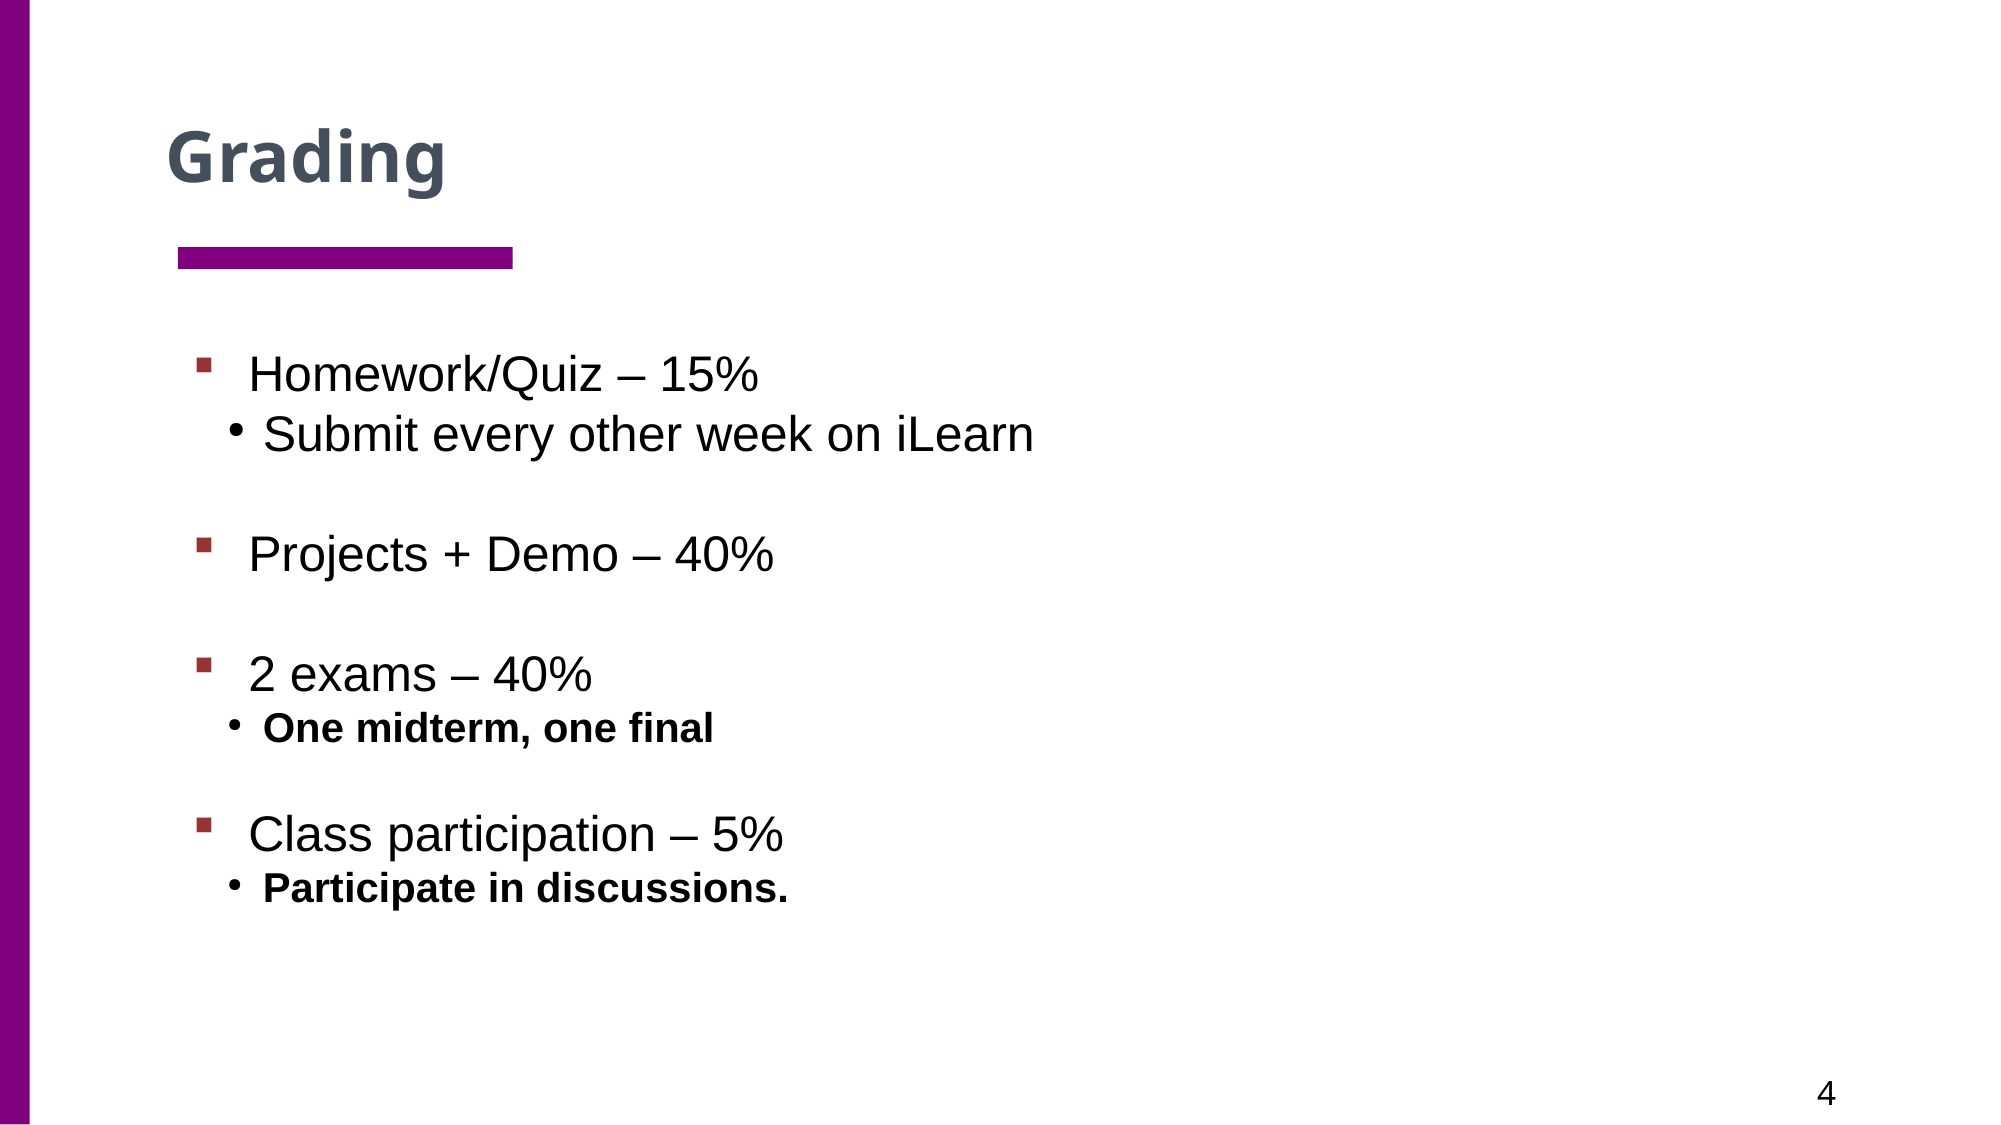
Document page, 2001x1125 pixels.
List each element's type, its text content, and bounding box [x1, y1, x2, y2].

text_box Grading [151, 0, 1849, 212]
text_box Homework/Quiz – 15% Submit every other week on iLearn Projects + Demo – 40% 2 exams – 40% One midterm, one final Class participation – 5% Participate in discussions. [177, 326, 1875, 1050]
